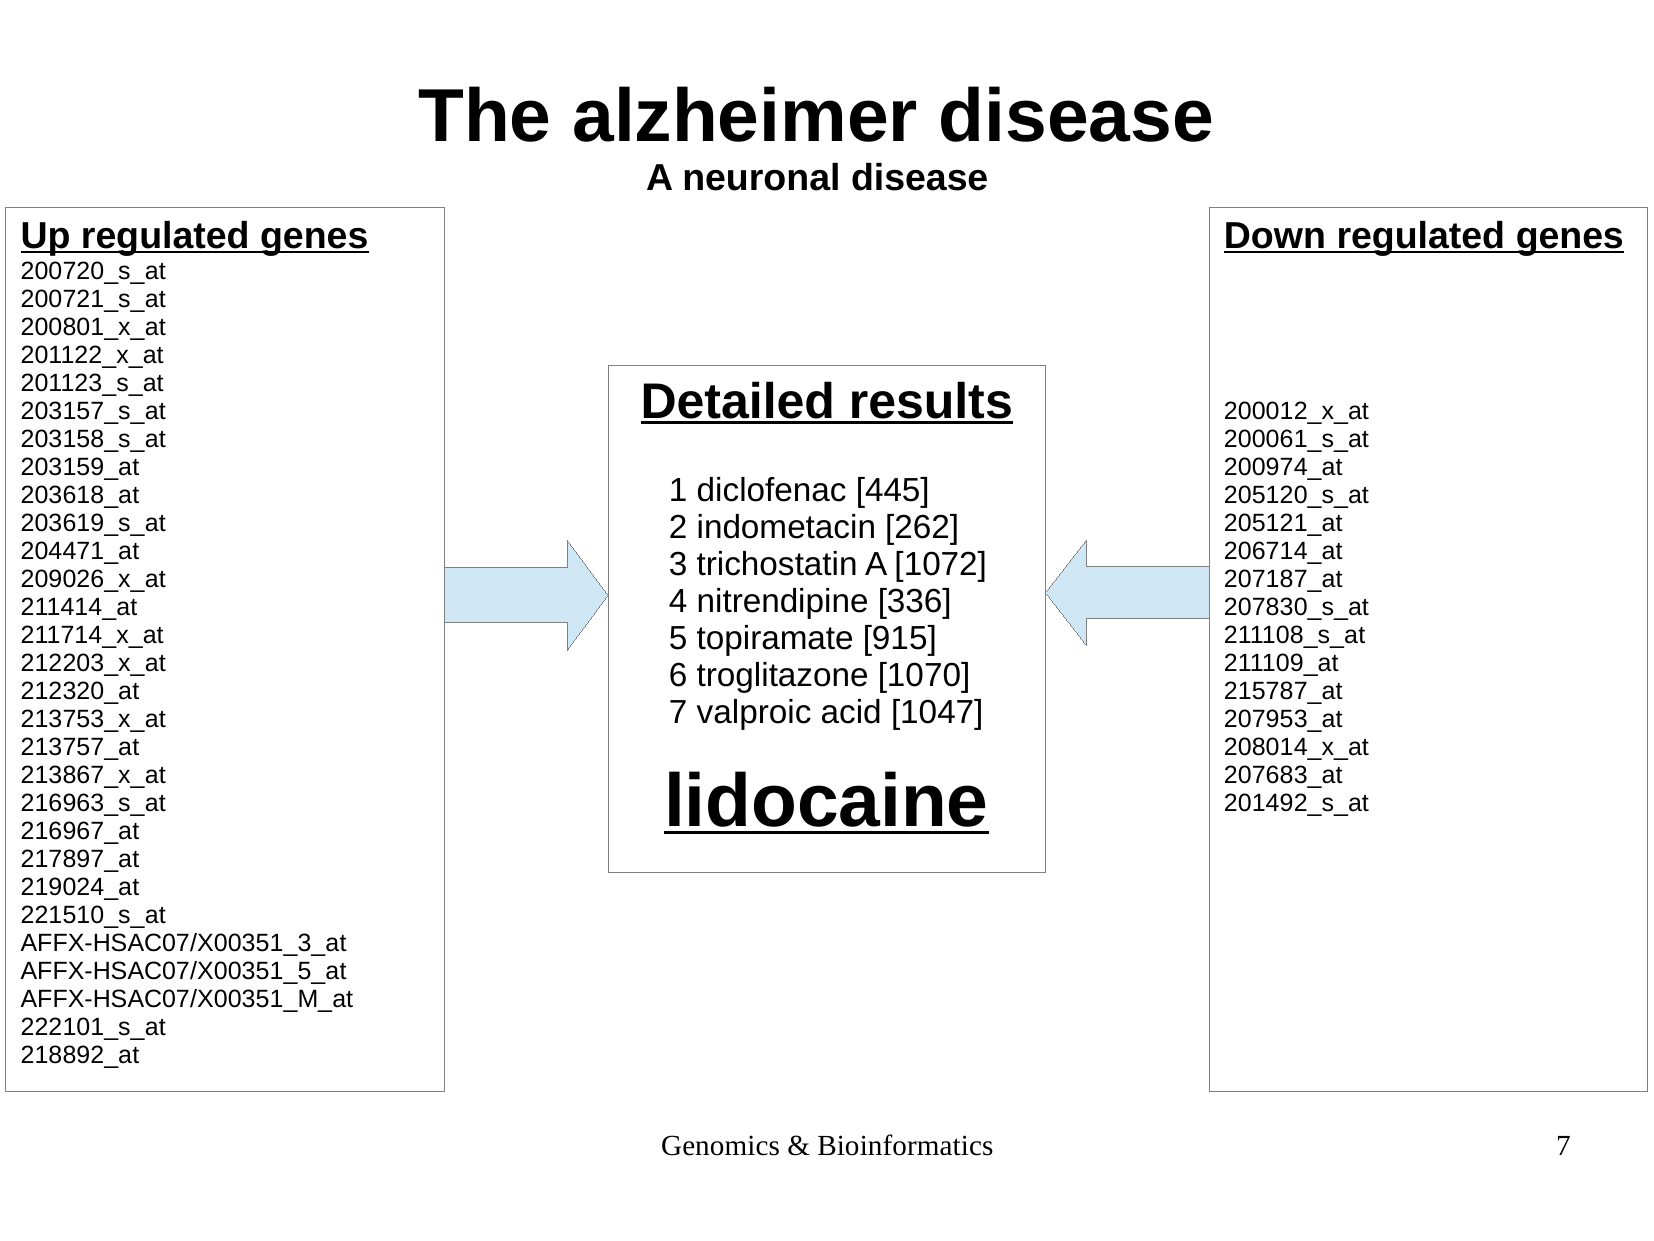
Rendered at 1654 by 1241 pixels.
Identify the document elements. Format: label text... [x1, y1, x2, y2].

text_box Detailed results 1 diclofenac [445] 2 indometacin [262] 3 trichostatin A [1072] 4 nitrendipine [336] 5 topiramate [915] 6 troglitazone [1070] 7 valproic acid [1047] lidocaine [608, 365, 1046, 873]
text_box A neuronal disease [631, 149, 1023, 206]
text_box [445, 540, 608, 651]
text_box Down regulated genes 200012_x_at 200061_s_at 200974_at 205120_s_at 205121_at 206714_at 207187_at 207830_s_at 211108_s_at 211109_at 215787_at 207953_at 208014_x_at 207683_at 201492_s_at [1209, 207, 1648, 1092]
text_box The alzheimer disease [403, 66, 1250, 166]
text_box Up regulated genes 200720_s_at 200721_s_at 200801_x_at 201122_x_at 201123_s_at 203157_s_at 203158_s_at 203159_at 203618_at 203619_s_at 204471_at 209026_x_at 211414_at 211714_x_at 212203_x_at 212320_at 213753_x_at 213757_at 213867_x_at 216963_s_at 216967_at 217897_at 219024_at 221510_s_at AFFX-HSAC07/X00351_3_at AFFX-HSAC07/X00351_5_at AFFX-HSAC07/X00351_M_at 222101_s_at 218892_at [5, 207, 445, 1092]
text_box [1046, 540, 1210, 646]
